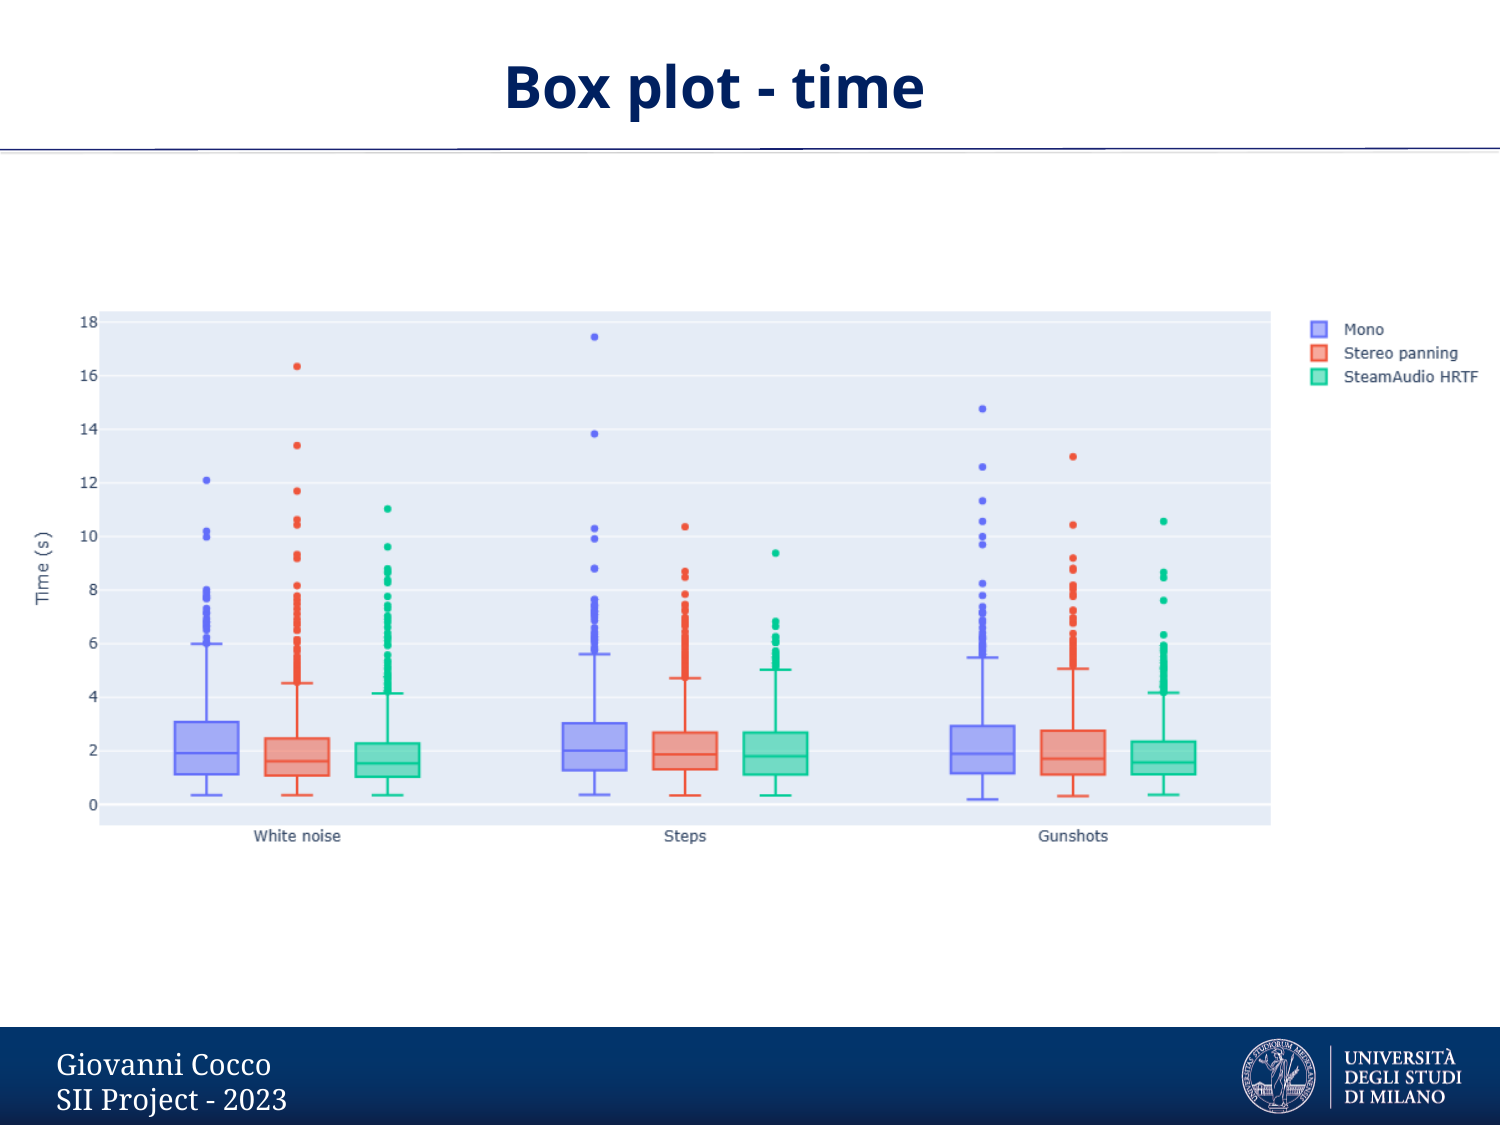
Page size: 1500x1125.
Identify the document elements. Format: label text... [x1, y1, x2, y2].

picture [0, 187, 1500, 925]
text_box Box plot - time [29, 43, 1400, 128]
picture [0, 1027, 1500, 1125]
